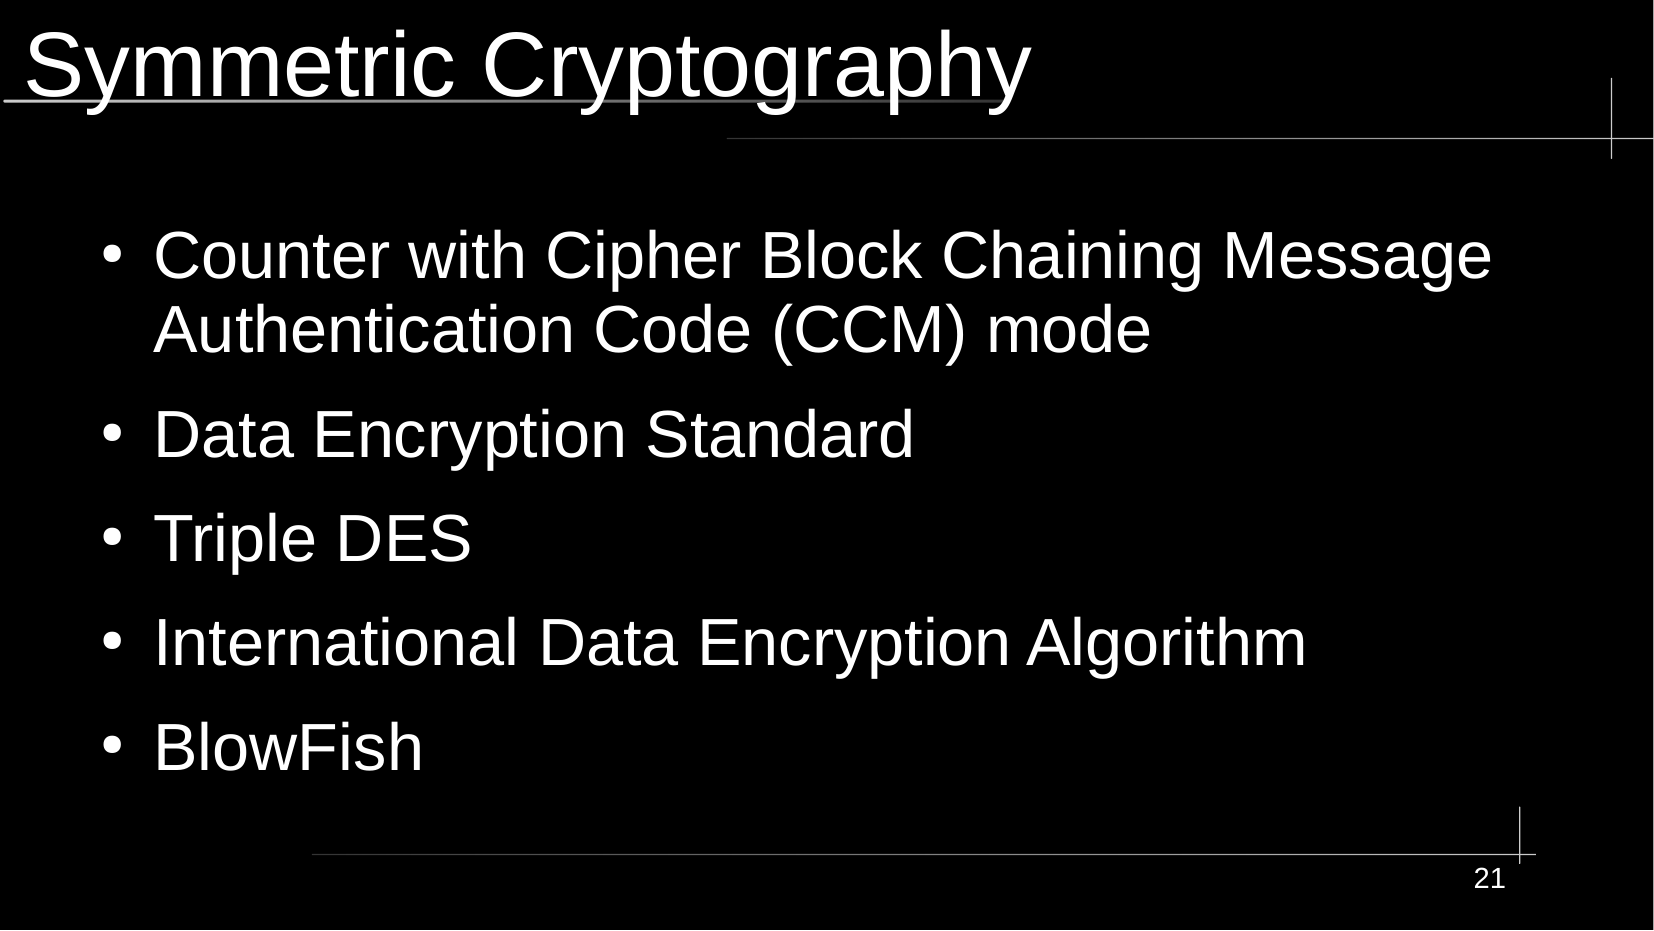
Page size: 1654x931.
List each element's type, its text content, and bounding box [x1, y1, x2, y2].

list Counter with Cipher Block Chaining Message Authentication Code (CCM) mode Data Encryption Standard Triple DES International Data Encryption Algorithm BlowFish [82, 217, 1571, 851]
title Symmetric Cryptography [23, 11, 1589, 119]
